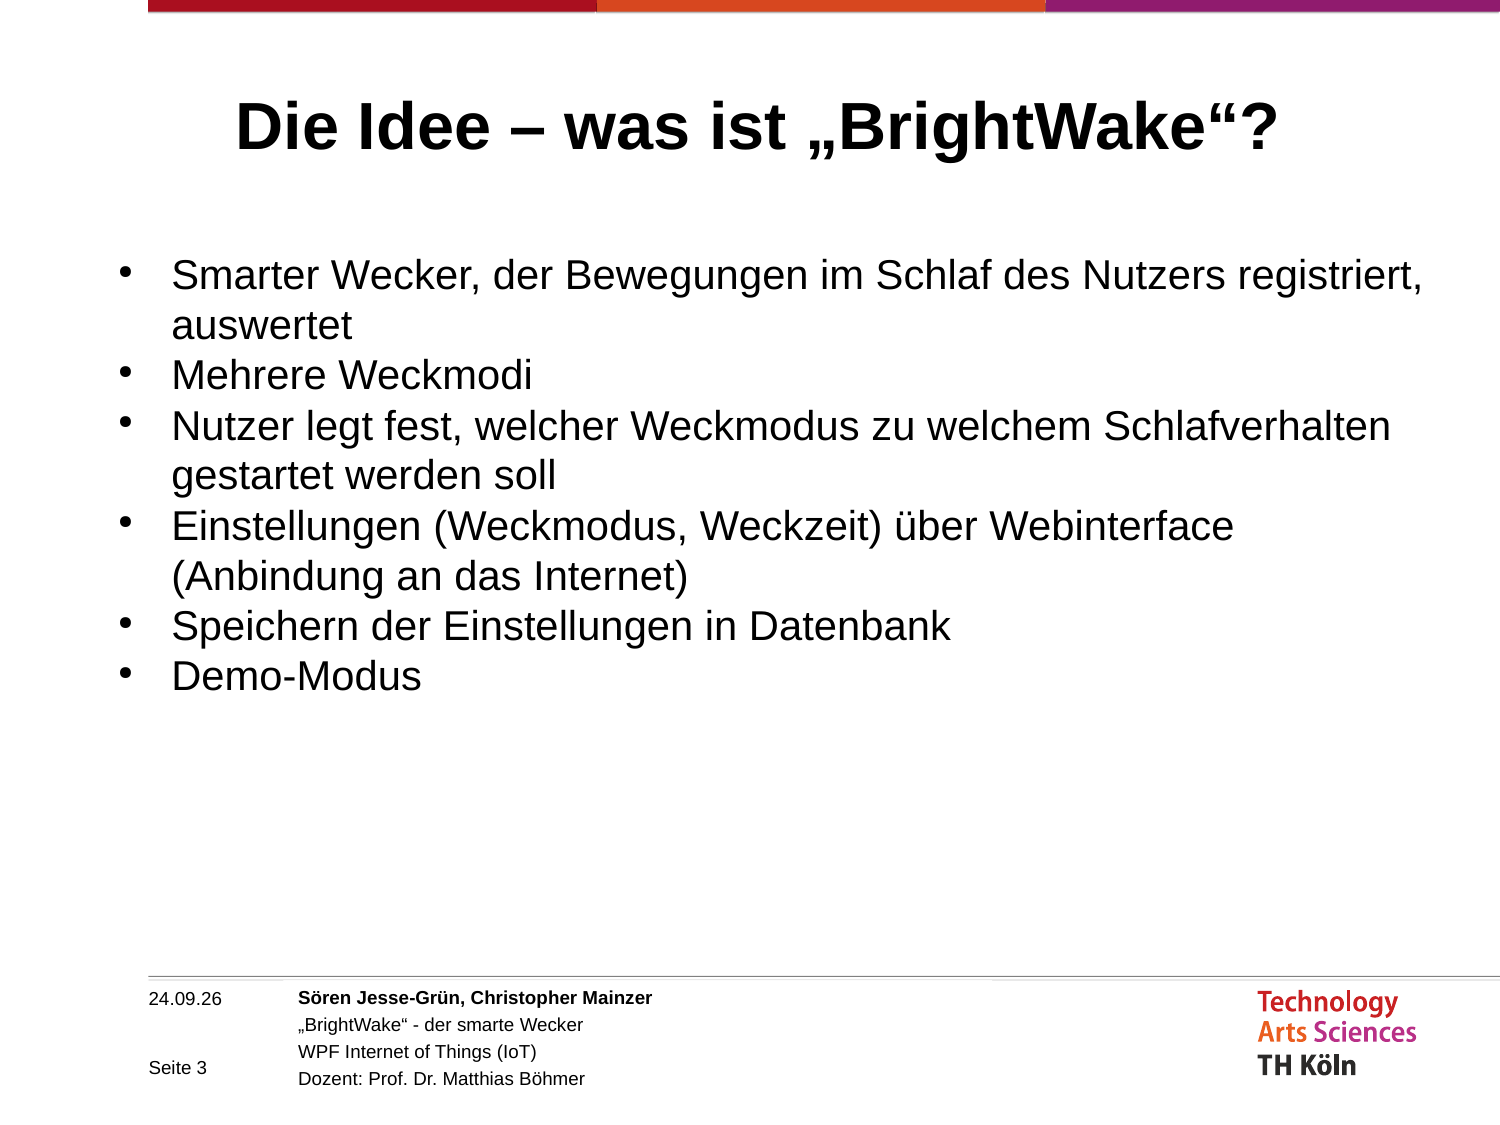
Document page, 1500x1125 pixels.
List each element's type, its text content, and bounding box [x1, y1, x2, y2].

list Smarter Wecker, der Bewegungen im Schlaf des Nutzers registriert, auswertet Mehrere Weckmodi Nutzer legt fest, welcher Weckmodus zu welchem Schlafverhalten gestartet werden soll Einstellungen (Weckmodus, Weckzeit) über Webinterface (Anbindung an das Internet) Speichern der Einstellungen in Datenbank Demo-Modus [100, 248, 1430, 957]
text_box Sören Jesse-Grün, Christopher Mainzer „BrightWake“ - der smarte Wecker WPF Internet of Things (IoT) Dozent: Prof. Dr. Matthias Böhmer [283, 980, 993, 1098]
title Die Idee – was ist „BrightWake“? [94, 59, 1424, 207]
